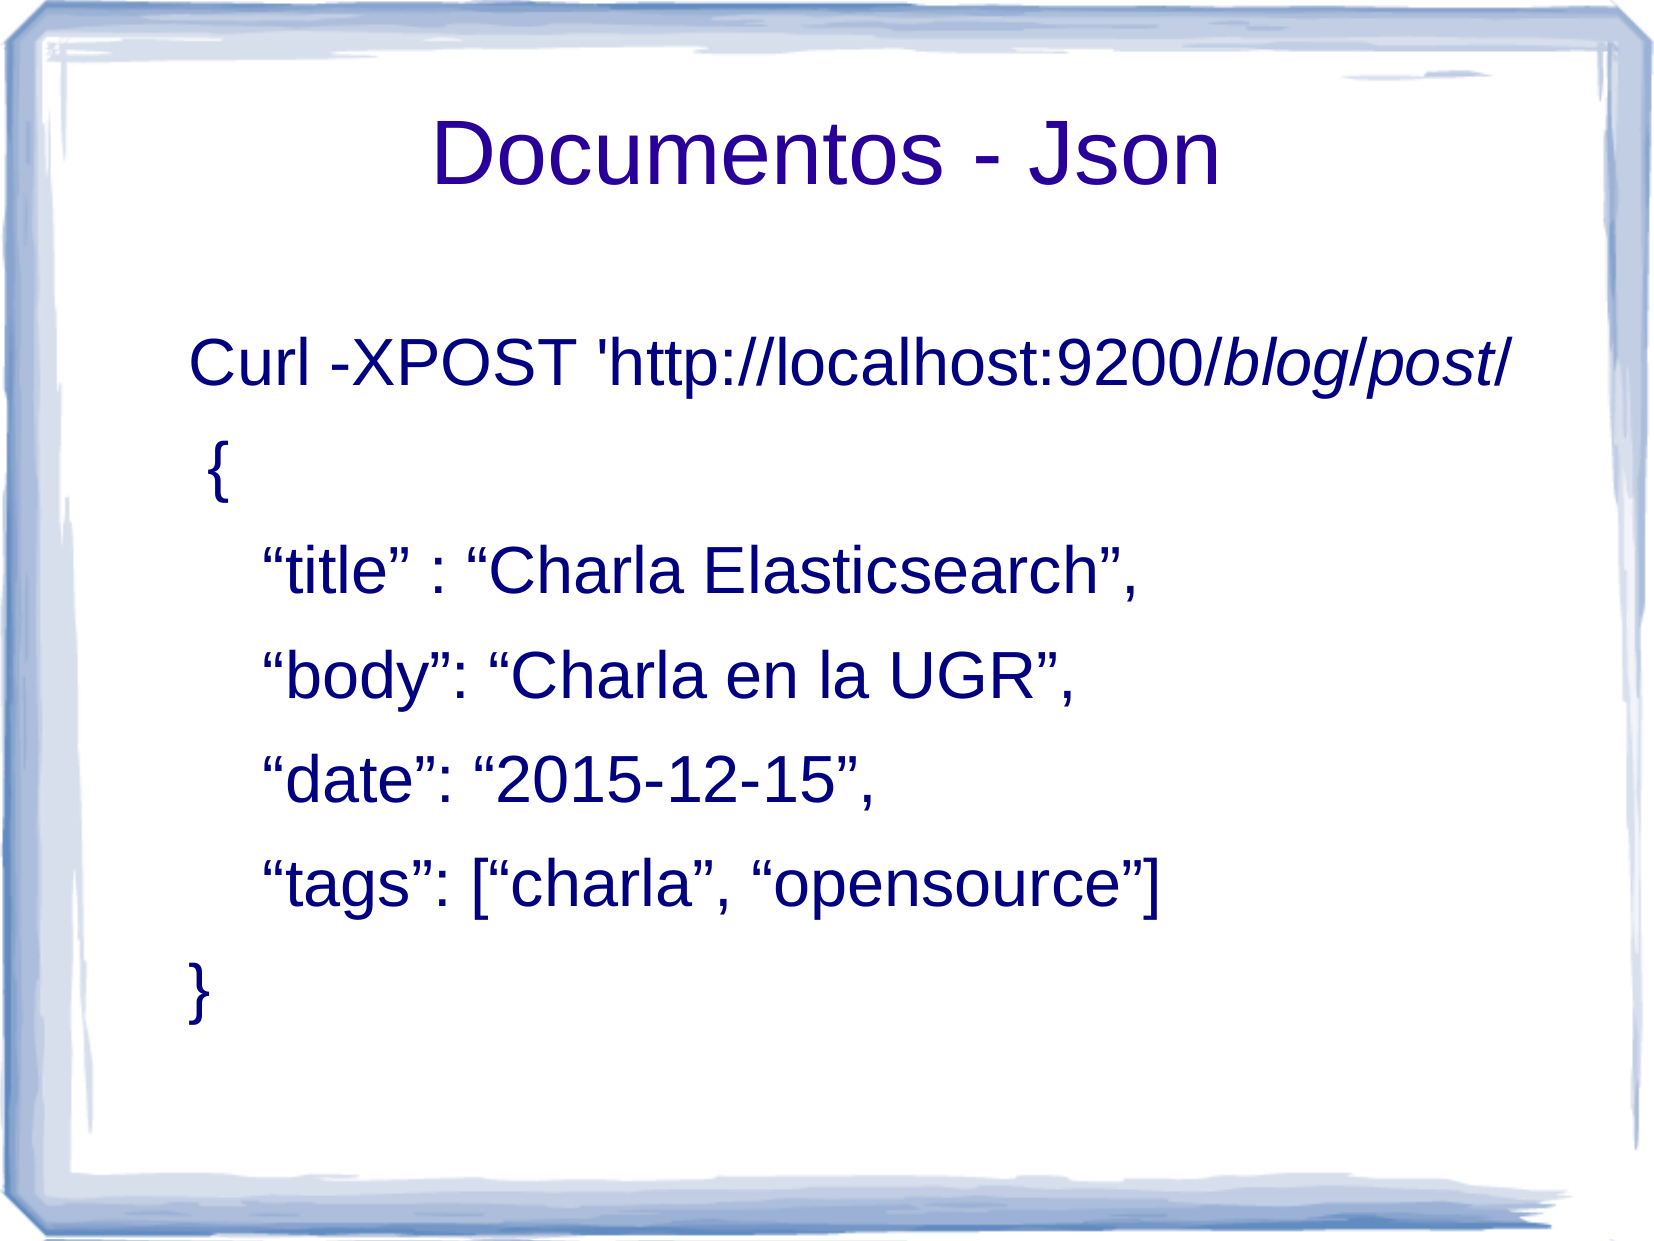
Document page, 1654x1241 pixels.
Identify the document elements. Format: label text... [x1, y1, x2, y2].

picture [0, 0, 1654, 1241]
list Curl -XPOST 'http://localhost:9200/blog/post/ { “title” : “Charla Elasticsearch”, “body”: “Charla en la UGR”, “date”: “2015-12-15”, “tags”: [“charla”, “opensource”] } [118, 324, 1571, 1130]
title Documentos - Json [82, 49, 1571, 257]
